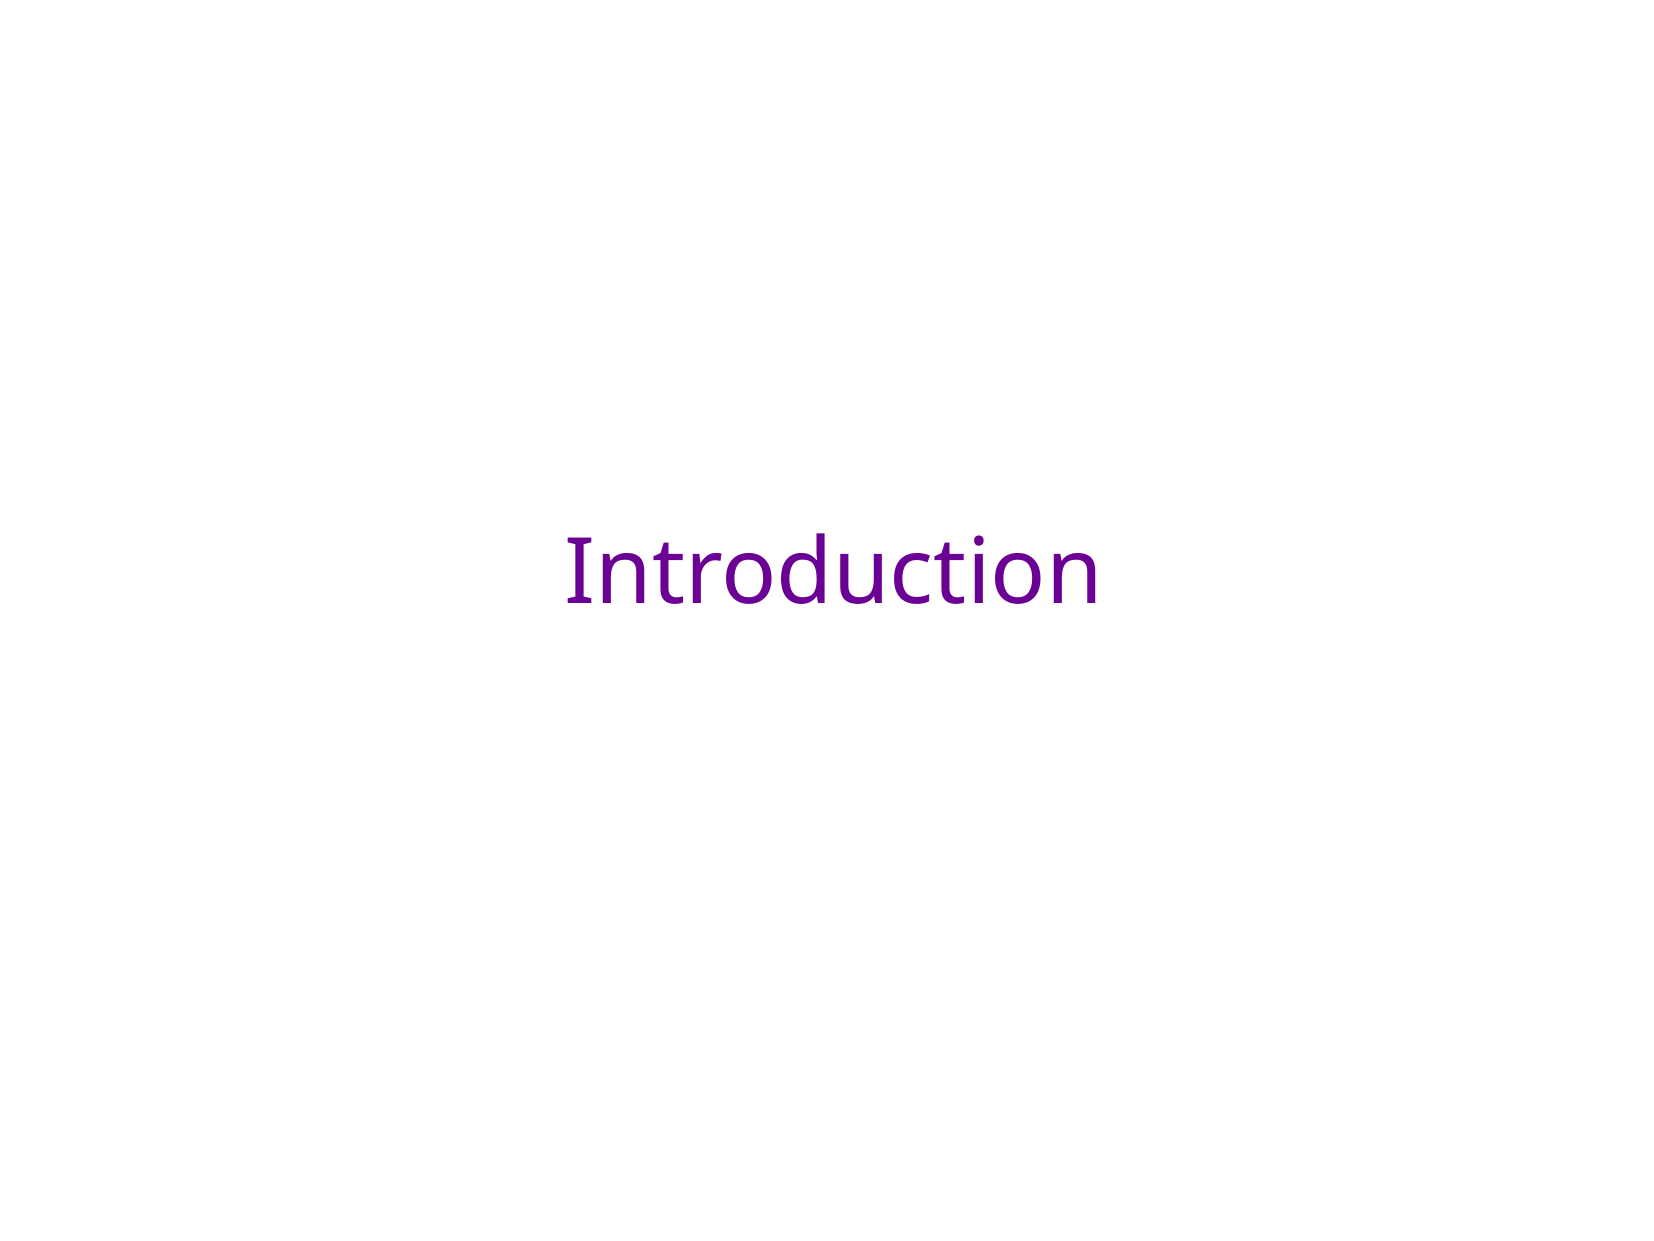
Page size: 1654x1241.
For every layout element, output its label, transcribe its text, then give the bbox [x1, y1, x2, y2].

title Introduction [90, 465, 1579, 673]
